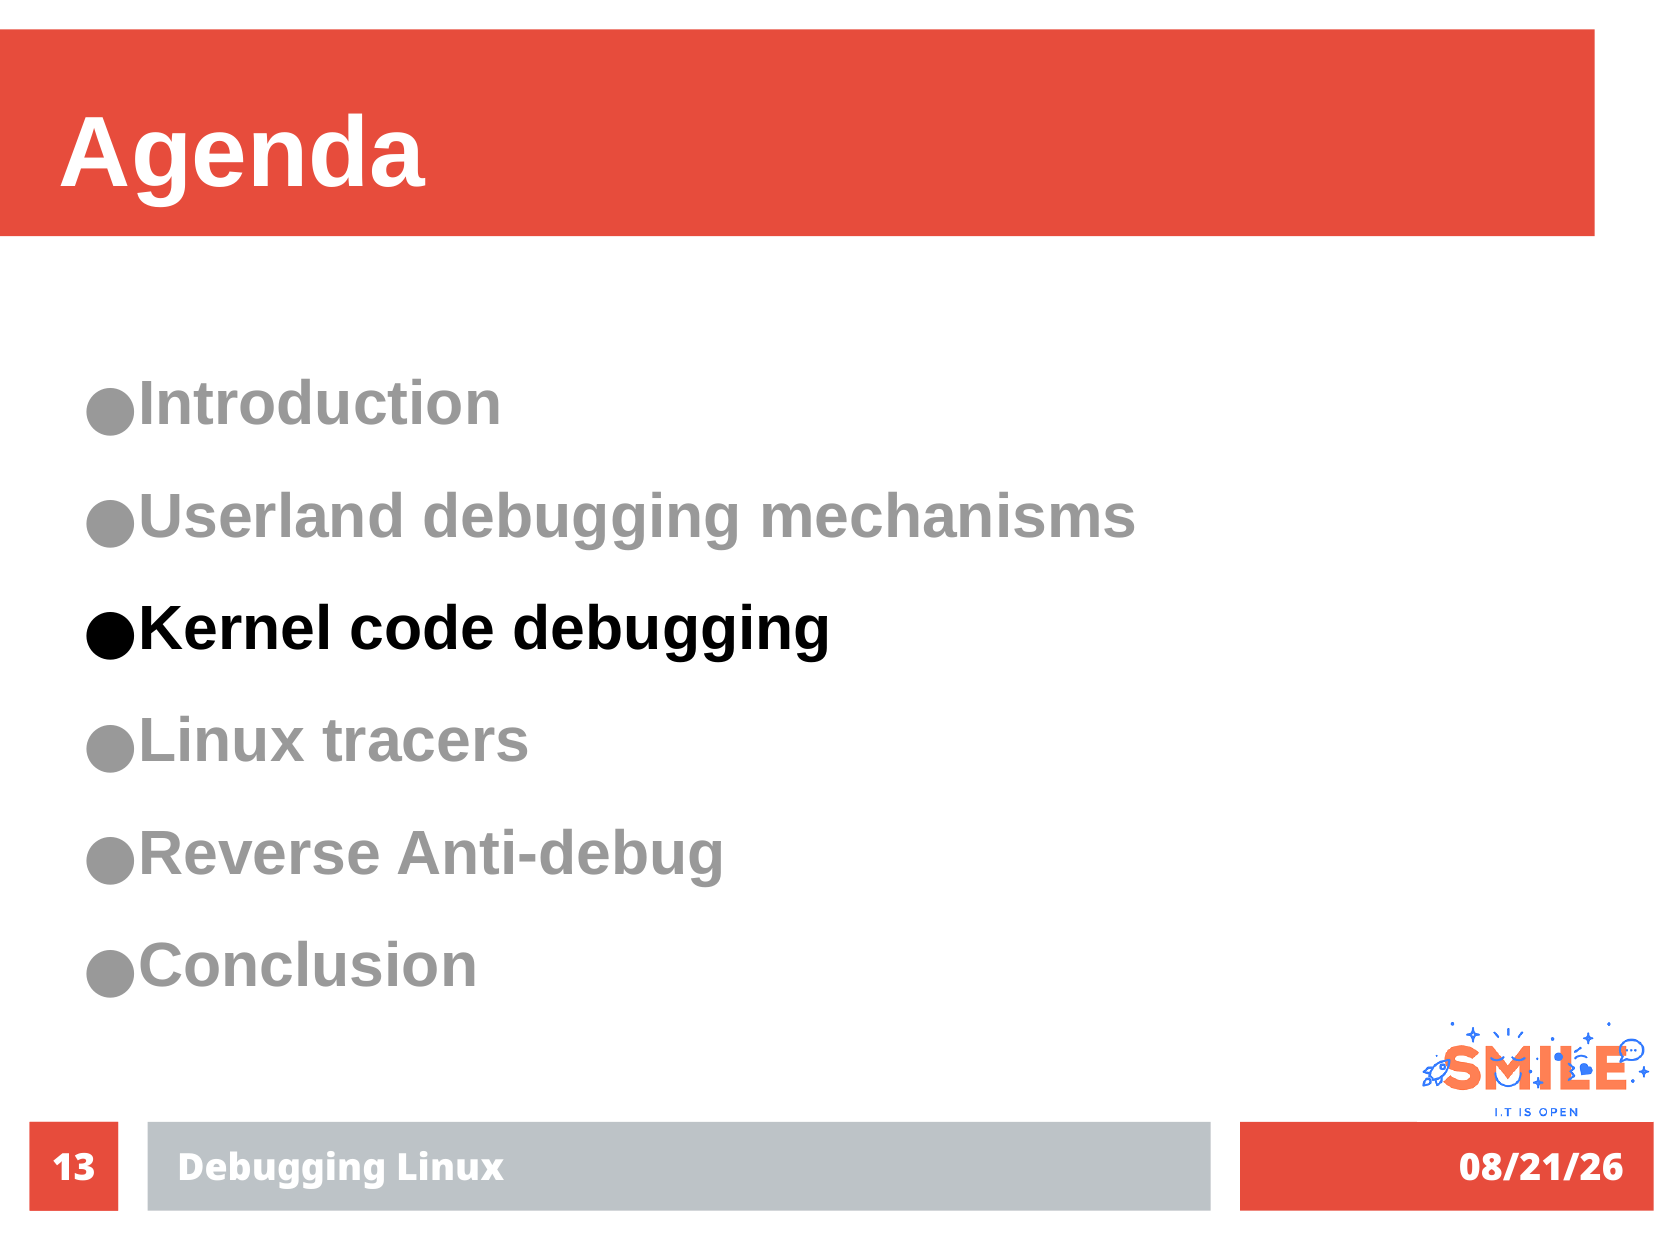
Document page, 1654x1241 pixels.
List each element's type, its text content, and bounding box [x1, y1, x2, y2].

text_box Agenda [149, 142, 172, 176]
text_box Agenda [58, 58, 1595, 207]
text_box Introduction Userland debugging mechanisms Kernel code debugging Linux tracers Reverse Anti-debug Conclusion [83, 324, 1590, 1093]
picture [1417, 1019, 1653, 1122]
